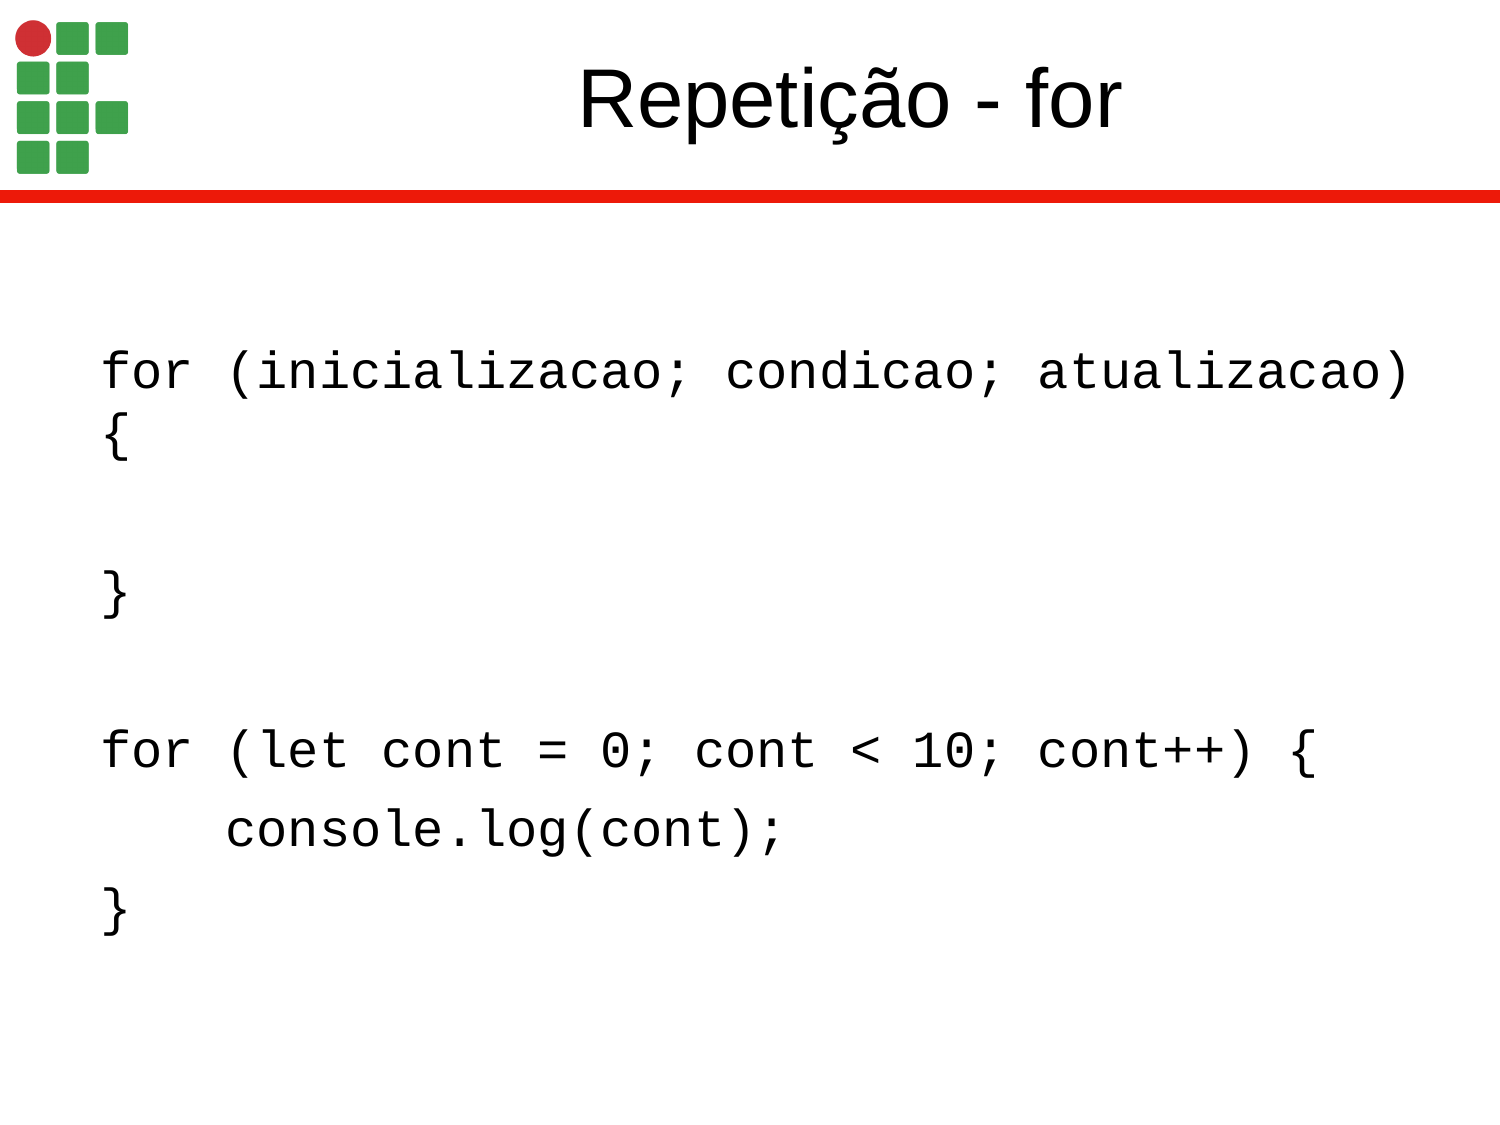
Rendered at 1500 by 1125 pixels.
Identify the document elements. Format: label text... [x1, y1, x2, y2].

list for (inicializacao; condicao; atualizacao) { } for (let cont = 0; cont < 10; cont++) { console.log(cont); } [29, 207, 1471, 1087]
title Repetição - for [230, 0, 1471, 202]
picture [14, 16, 130, 178]
